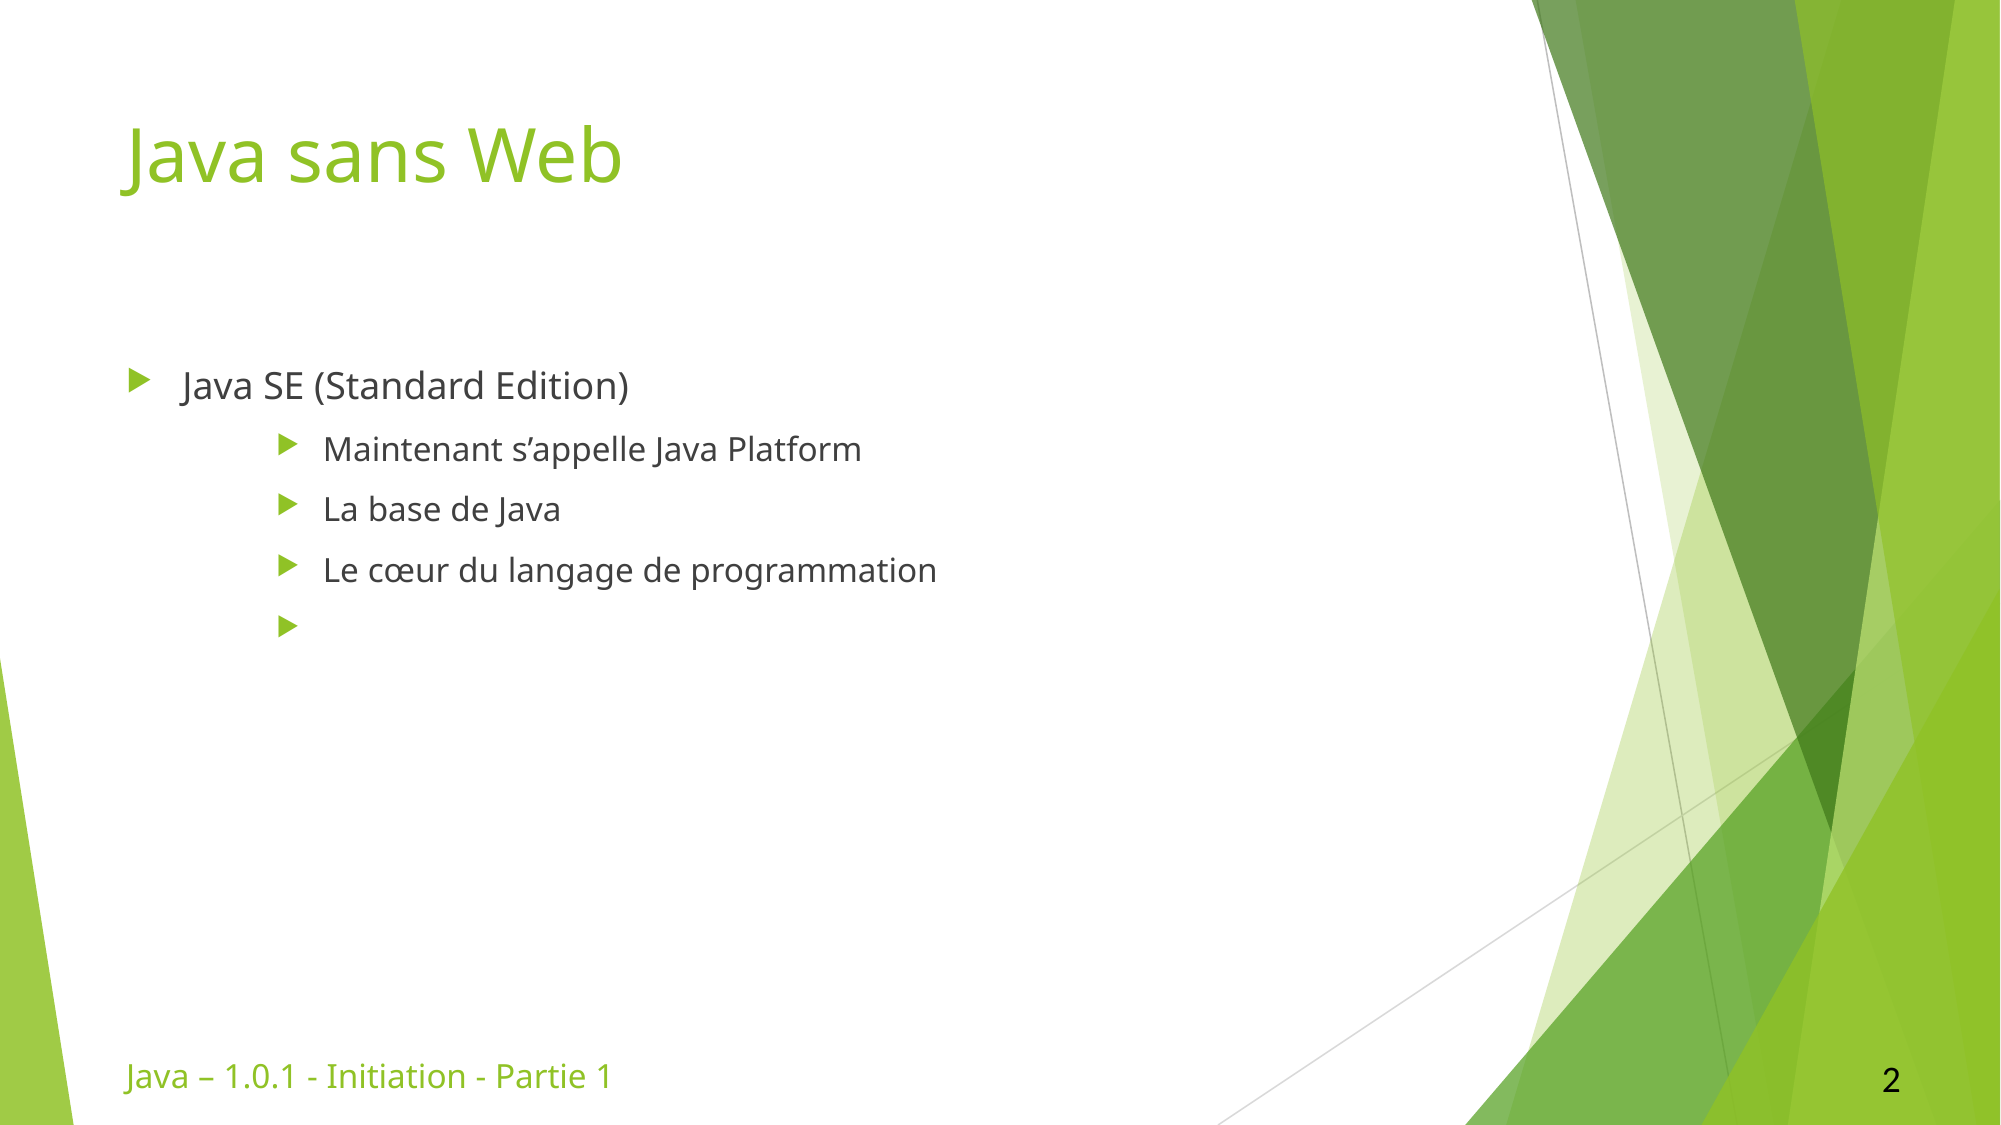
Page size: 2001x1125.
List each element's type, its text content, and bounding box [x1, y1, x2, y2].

text_box [1866, 1047, 1979, 1108]
title Java sans Web [111, 99, 1522, 317]
list Java SE (Standard Edition) Maintenant s’appelle Java Platform La base de Java Le cœur du langage de programmation [111, 354, 1522, 992]
text_box Java – 1.0.1 - Initiation - Partie 1 [111, 1047, 1094, 1109]
